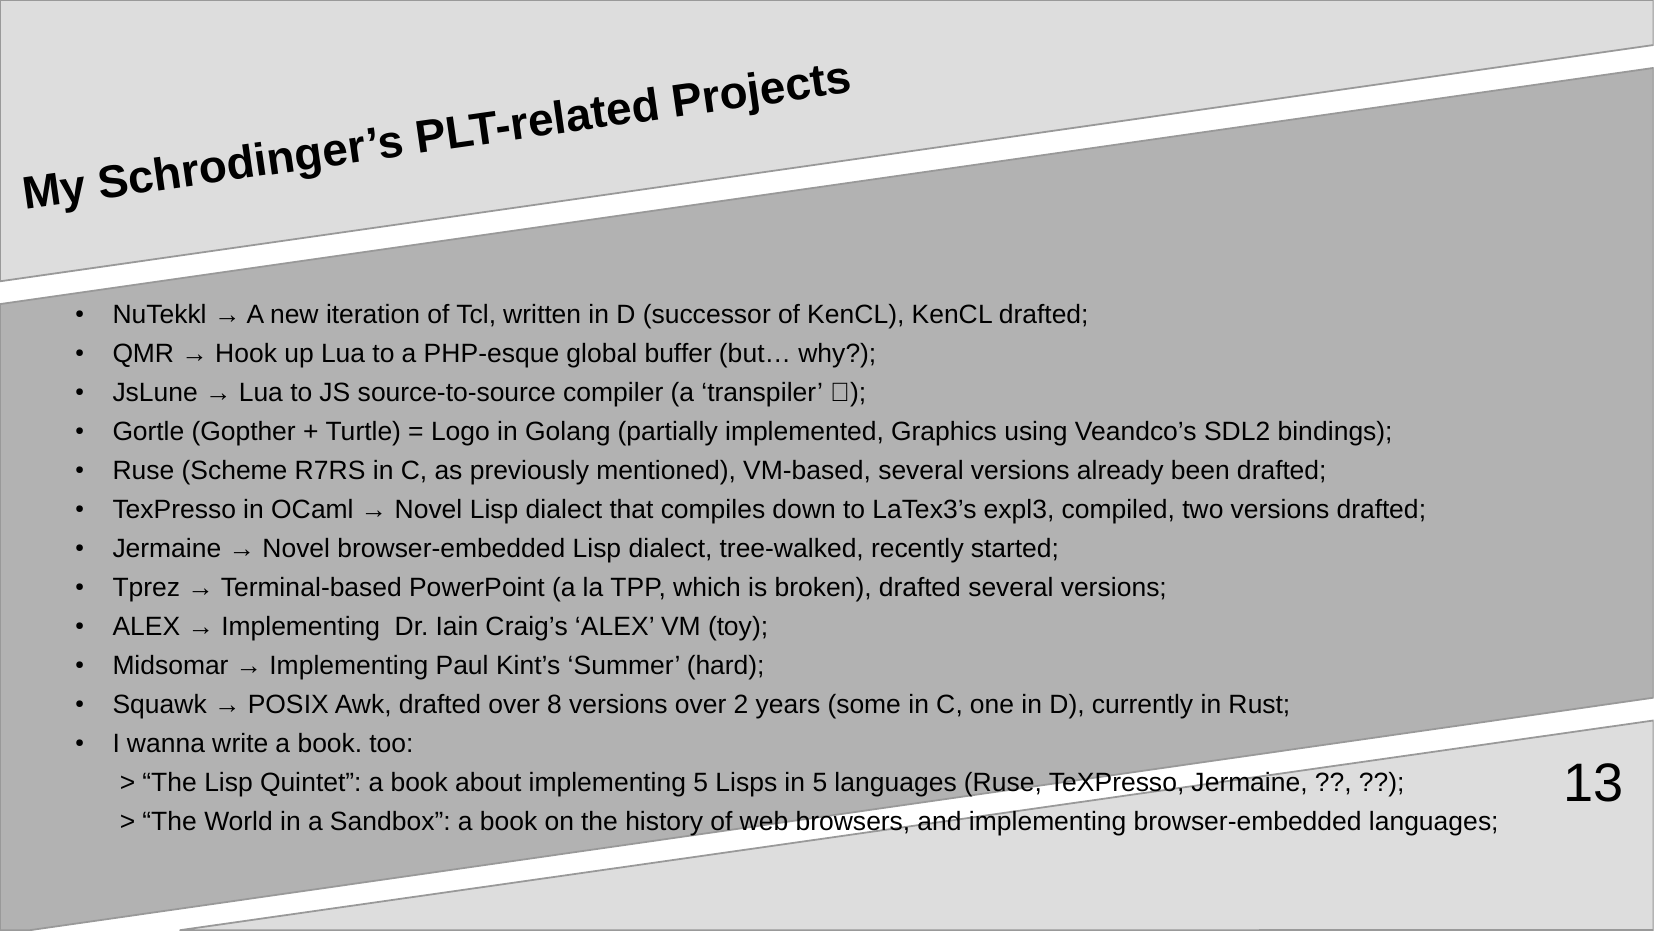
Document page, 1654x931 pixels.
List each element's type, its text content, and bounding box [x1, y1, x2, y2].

list NuTekkl → A new iteration of Tcl, written in D (successor of KenCL), KenCL drafted; QMR → Hook up Lua to a PHP-esque global buffer (but… why?); JsLune → Lua to JS source-to-source compiler (a ‘transpiler’ 🤪); Gortle (Gopther + Turtle) = Logo in Golang (partially implemented, Graphics using Veandco’s SDL2 bindings); Ruse (Scheme R7RS in C, as previously mentioned), VM-based, several versions already been drafted; TexPresso in OCaml → Novel Lisp dialect that compiles down to LaTex3’s expl3, compiled, two versions drafted; Jermaine → Novel browser-embedded Lisp dialect, tree-walked, recently started; Tprez → Terminal-based PowerPoint (a la TPP, which is broken), drafted several versions; ALEX → Implementing Dr. Iain Craig’s ‘ALEX’ VM (toy); Midsomar → Implementing Paul Kint’s ‘Summer’ (hard); Squawk → POSIX Awk, drafted over 8 versions over 2 years (some in C, one in D), currently in Rust; I wanna write a book. too: > “The Lisp Quintet”: a book about implementing 5 Lisps in 5 languages (Ruse, TeXPresso, Jermaine, ??, ??); > “The World in a Sandbox”: a book on the history of web browsers, and implementing browser-embedded languages; [75, 300, 1531, 840]
title My Schrodinger’s PLT-related Projects [11, 0, 1496, 272]
